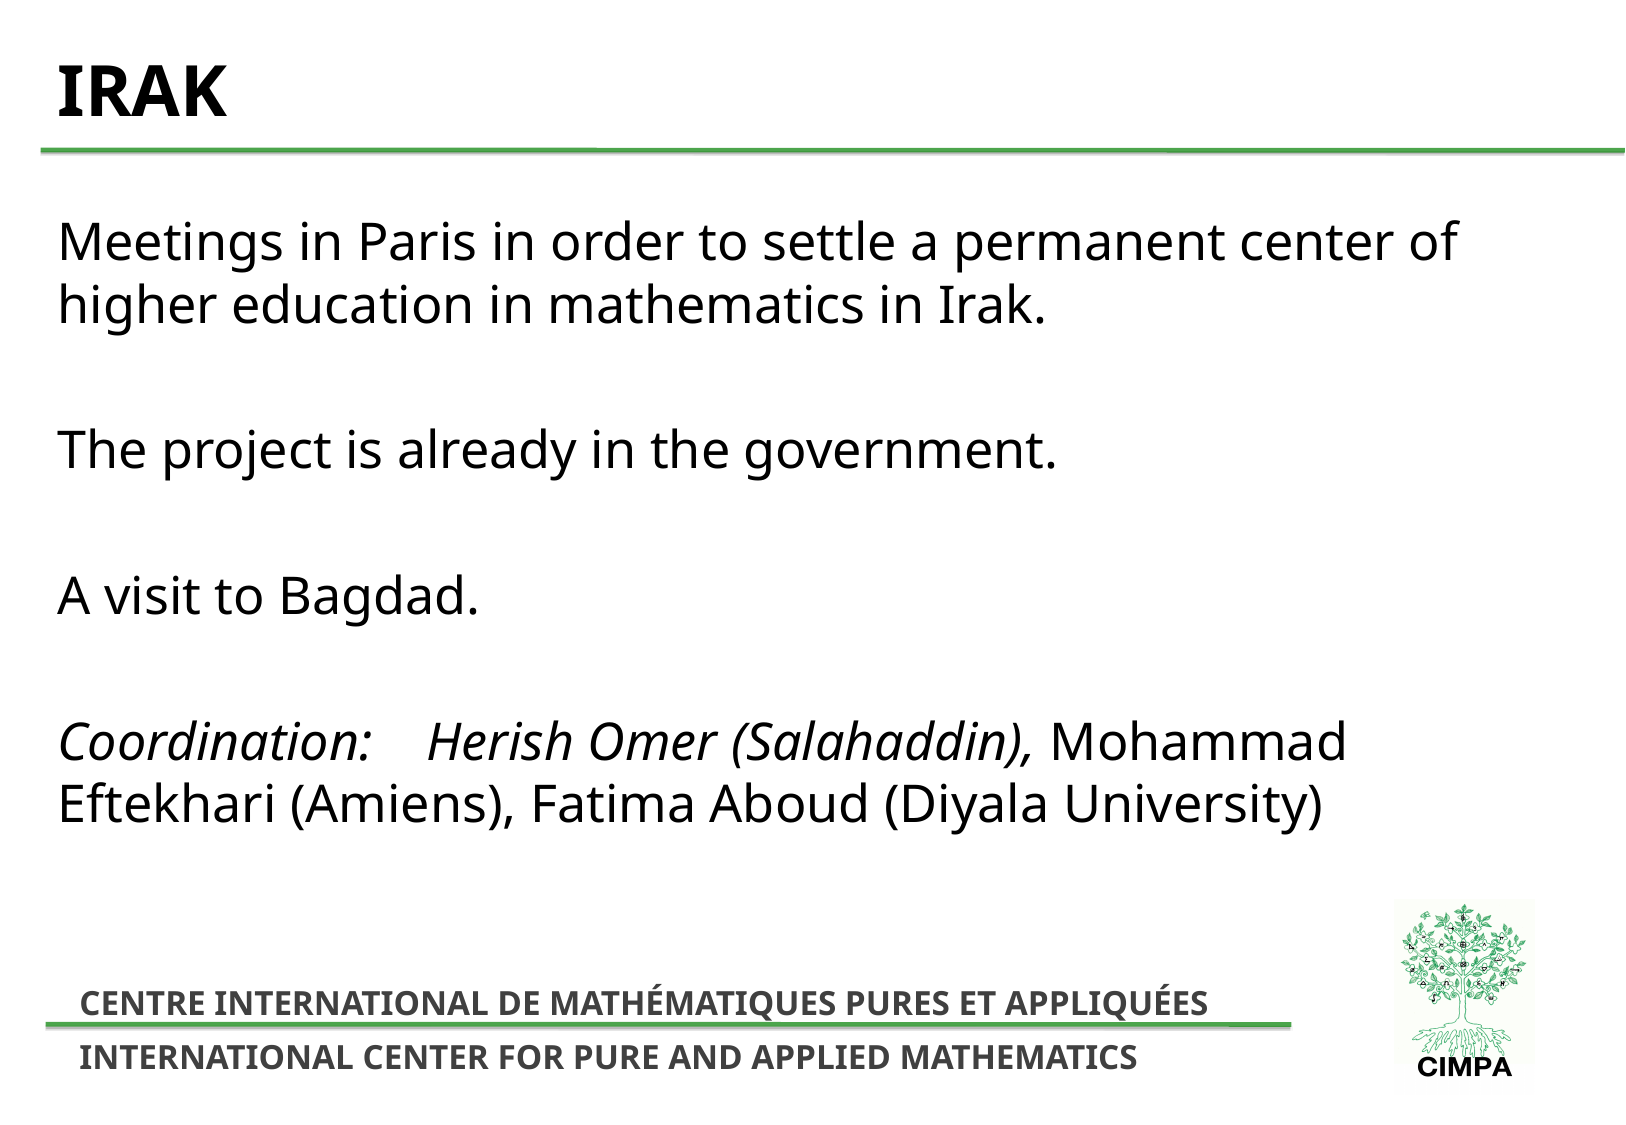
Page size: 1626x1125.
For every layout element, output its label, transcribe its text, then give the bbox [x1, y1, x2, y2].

list Meetings in Paris in order to settle a permanent center of higher education in mathematics in Irak. The project is already in the government. A visit to Bagdad. Coordination: Herish Omer (Salahaddin), Mohammad Eftekhari (Amiens), Fatima Aboud (Diyala University) [40, 200, 1585, 913]
picture [1394, 913, 1535, 1095]
title IRAK [40, 37, 1585, 150]
